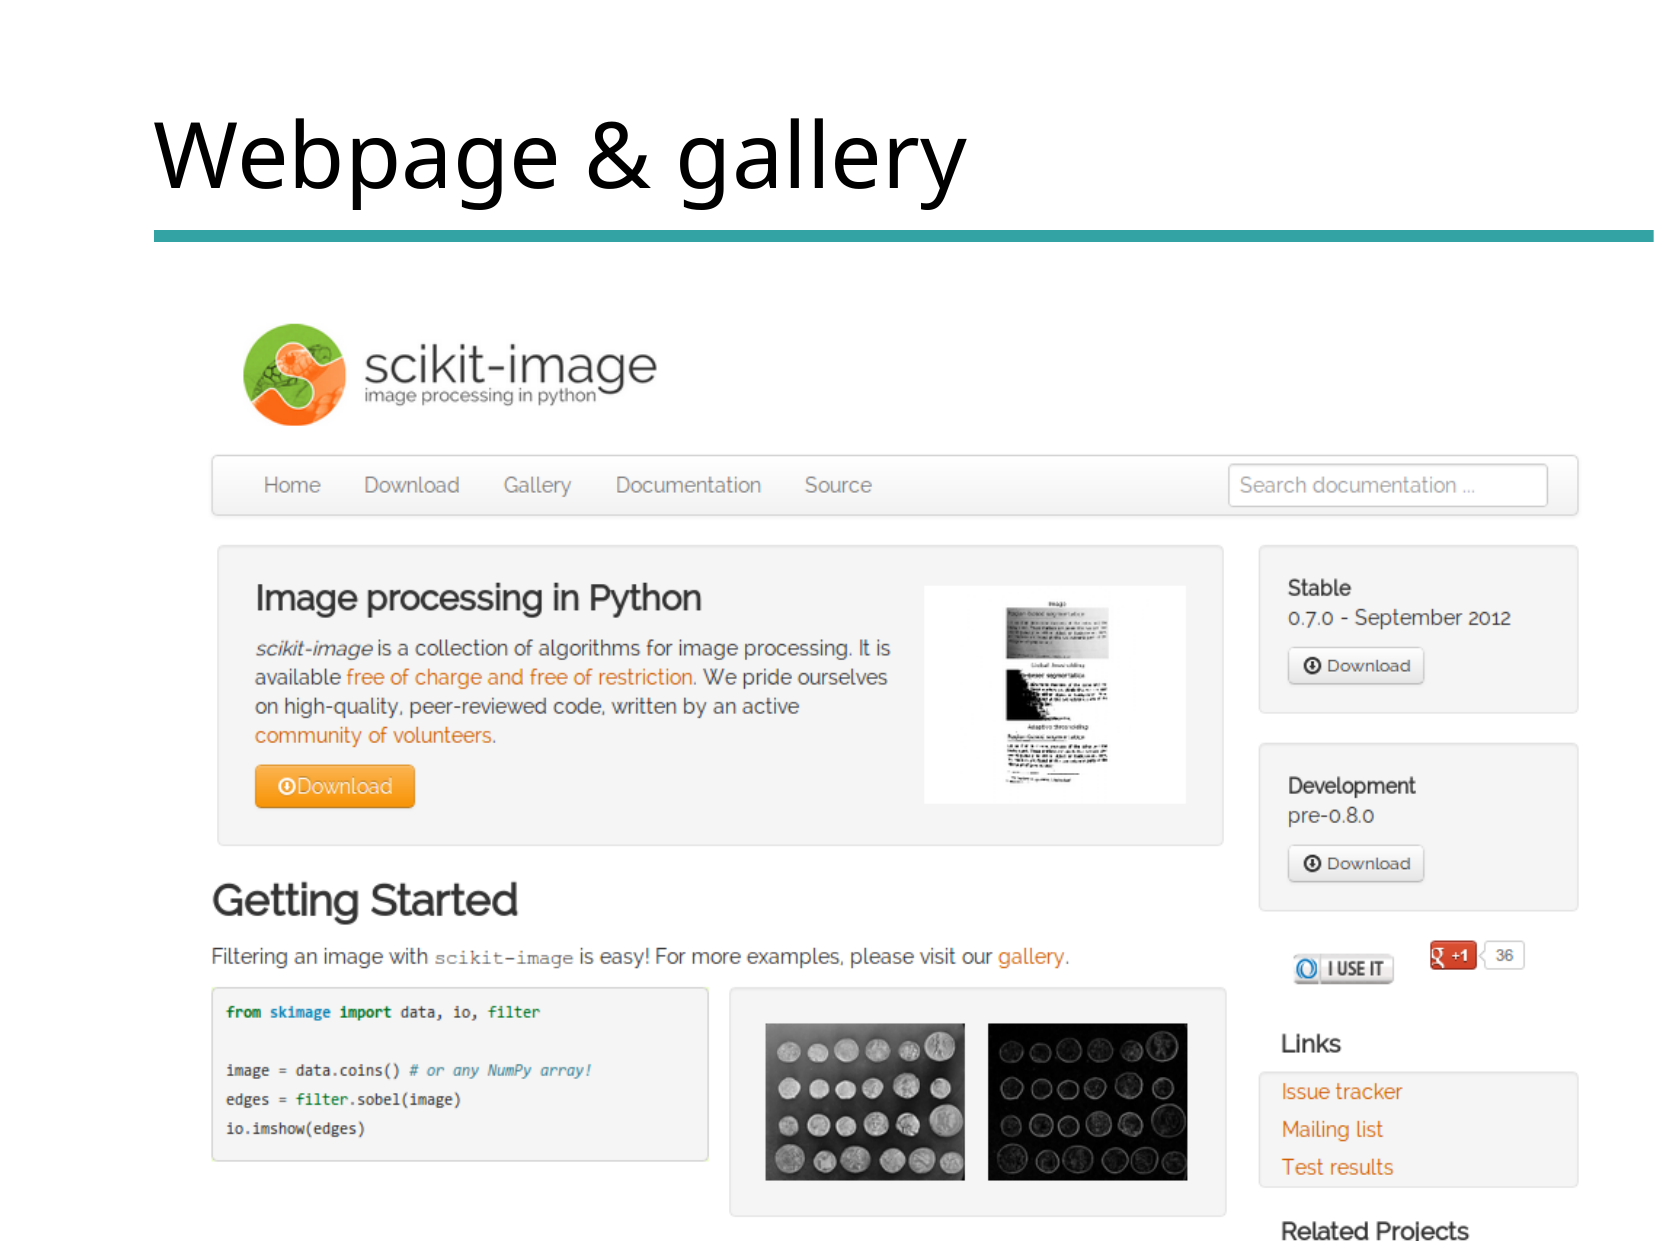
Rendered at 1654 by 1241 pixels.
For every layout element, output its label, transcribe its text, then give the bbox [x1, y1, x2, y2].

title Webpage & gallery [153, 49, 1642, 257]
picture [0, 295, 1654, 1241]
